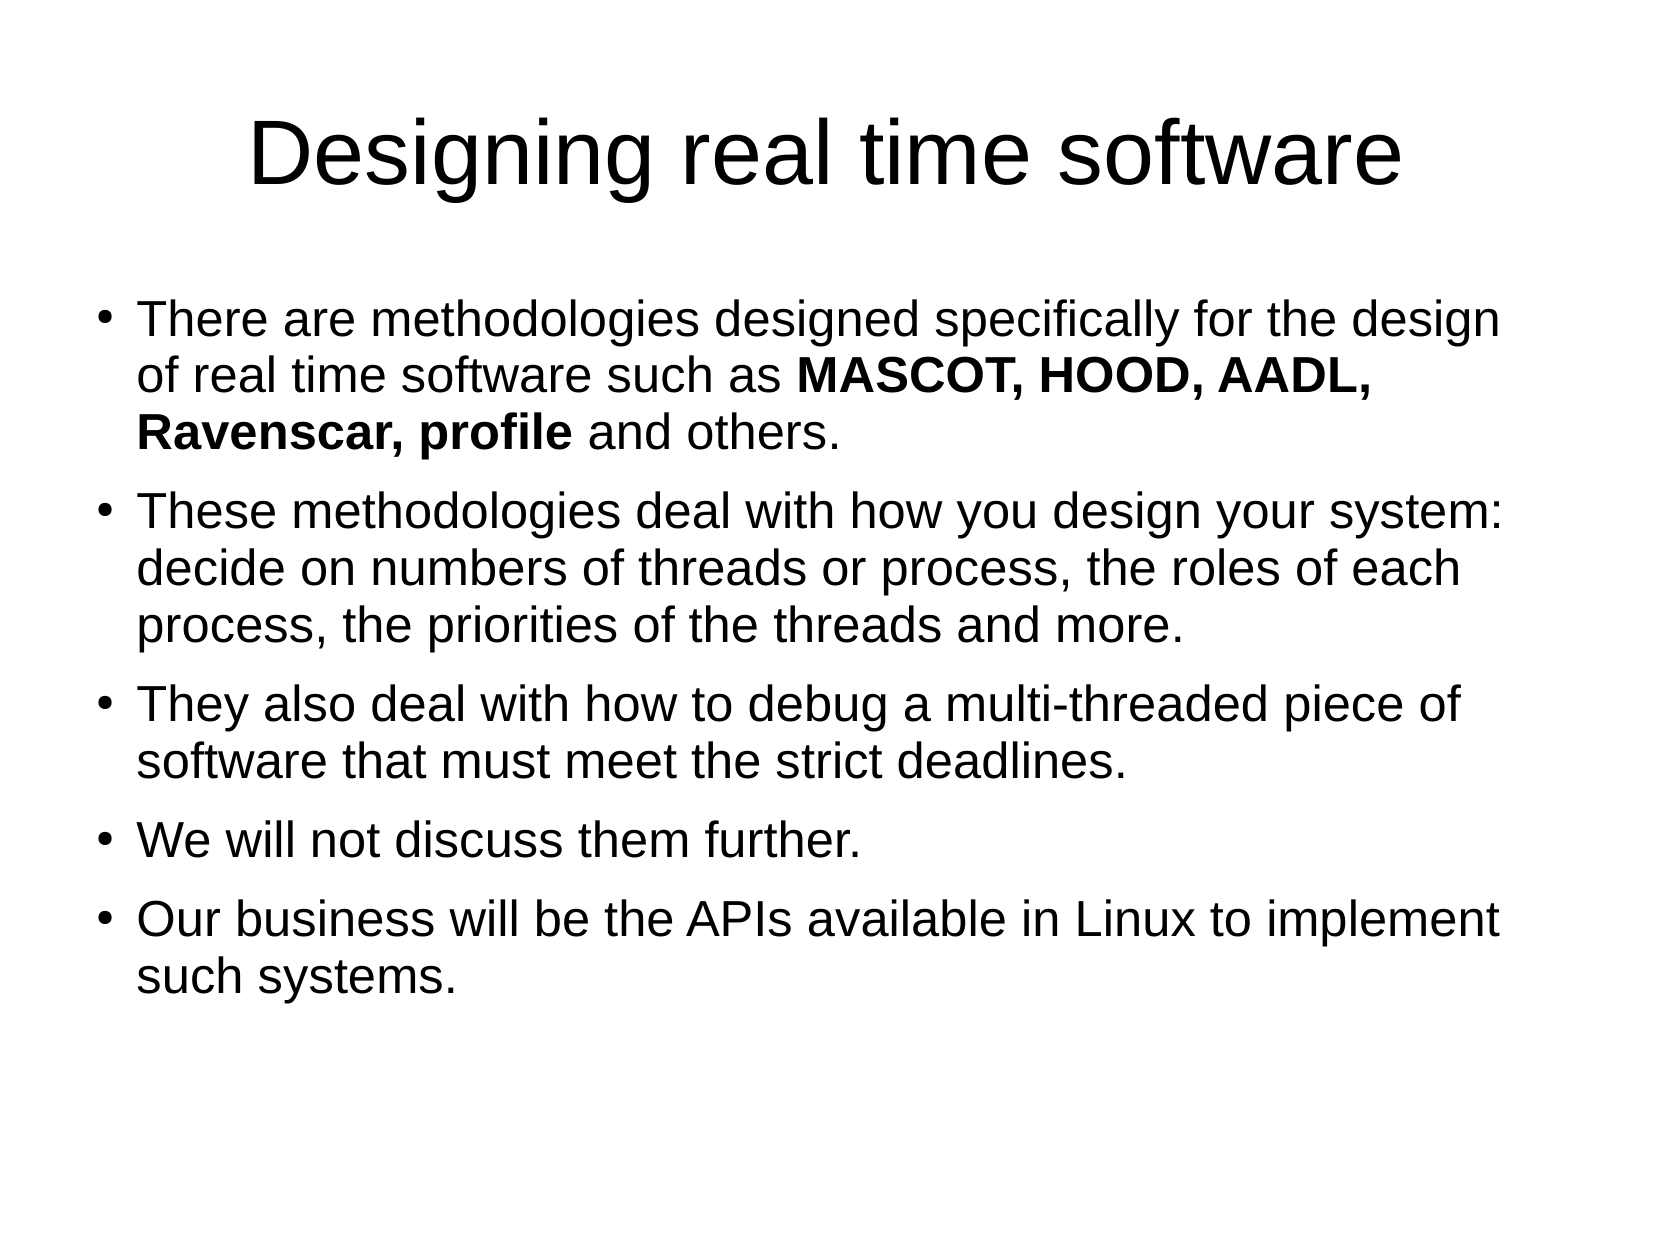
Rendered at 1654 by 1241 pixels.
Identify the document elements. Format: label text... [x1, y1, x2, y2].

title Designing real time software [82, 49, 1571, 257]
list There are methodologies designed specifically for the design of real time software such as MASCOT, HOOD, AADL, Ravenscar, profile and others. These methodologies deal with how you design your system: decide on numbers of threads or process, the roles of each process, the priorities of the threads and more. They also deal with how to debug a multi-threaded piece of software that must meet the strict deadlines. We will not discuss them further. Our business will be the APIs available in Linux to implement such systems. [82, 290, 1538, 1010]
